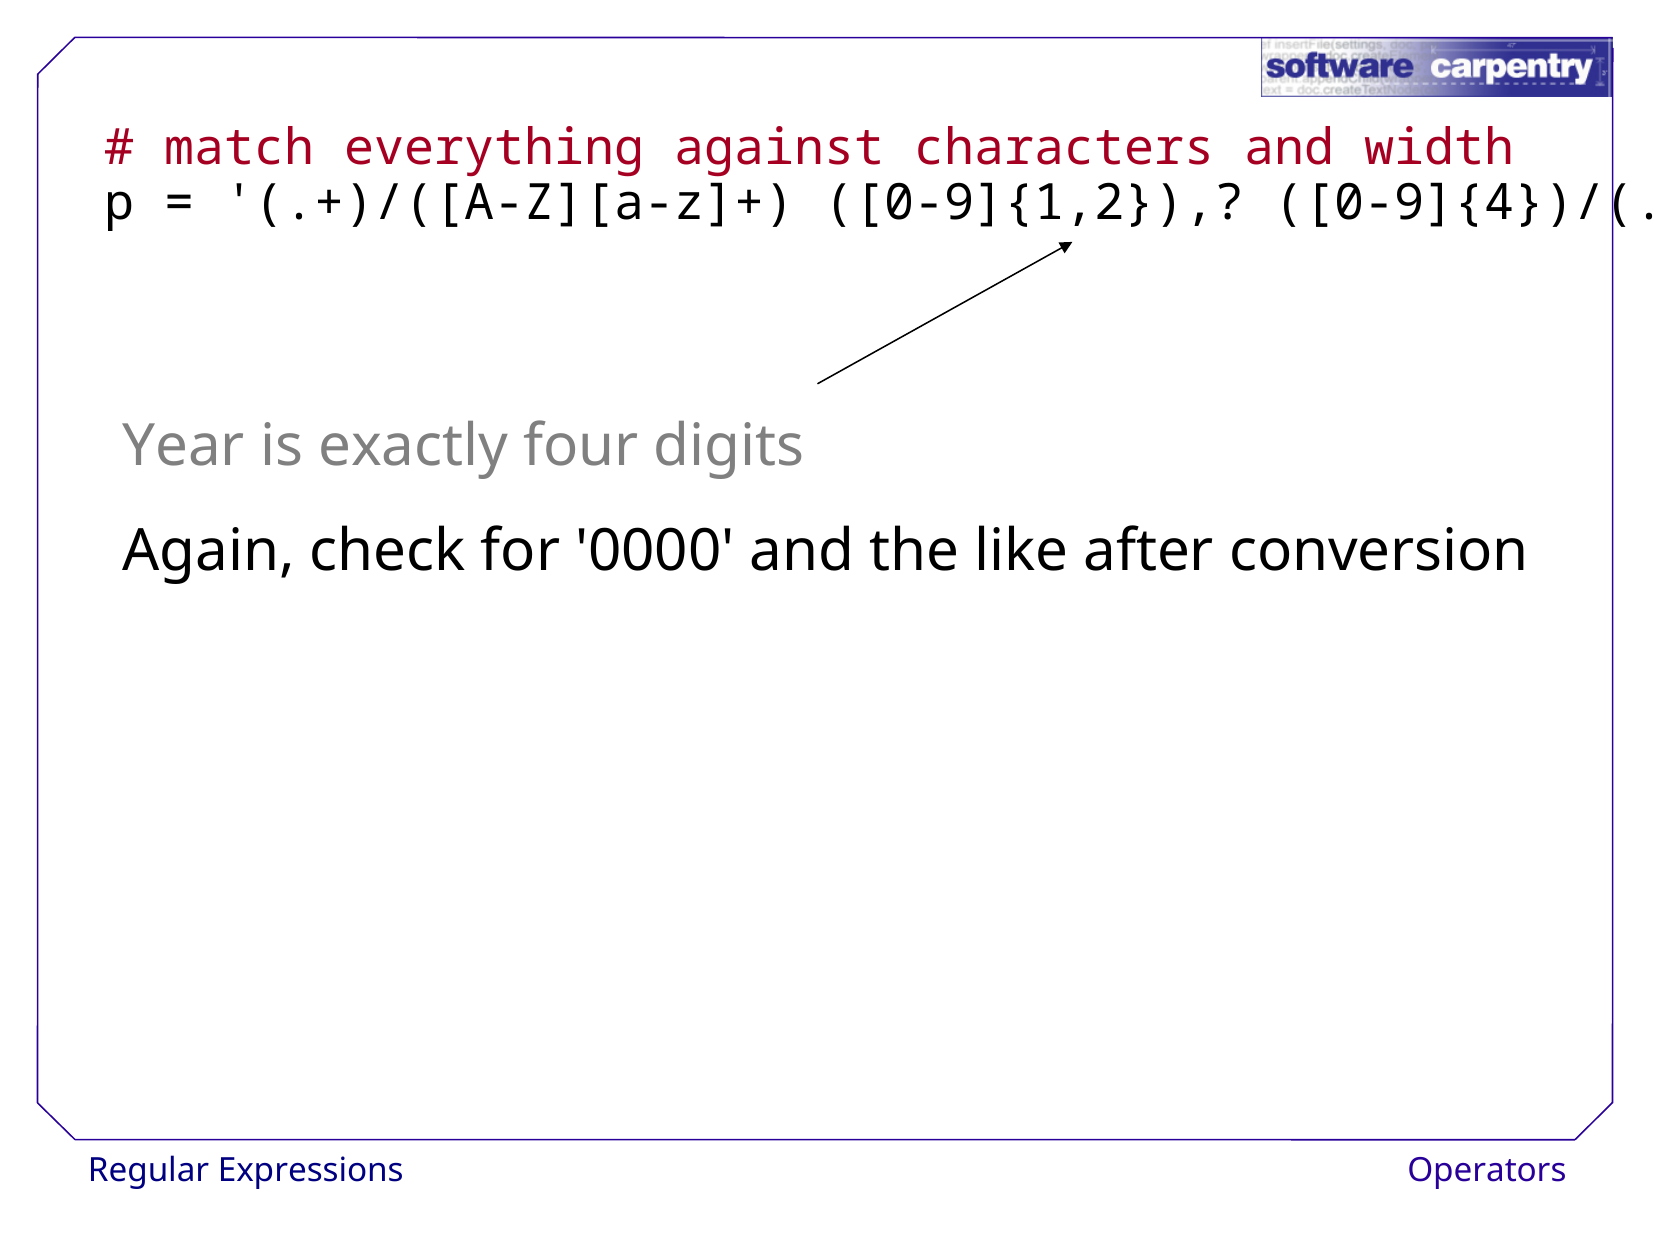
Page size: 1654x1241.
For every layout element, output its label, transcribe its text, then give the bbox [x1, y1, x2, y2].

text_box # match everything against characters and width p = '(.+)/([A-Z][a-z]+) ([0-9]{1,2}),? ([0-9]{4})/(.+)' [89, 112, 1512, 1074]
picture [1261, 39, 1613, 97]
text_box Year is exactly four digits Again, check for '0000' and the like after conversion [107, 364, 1544, 591]
